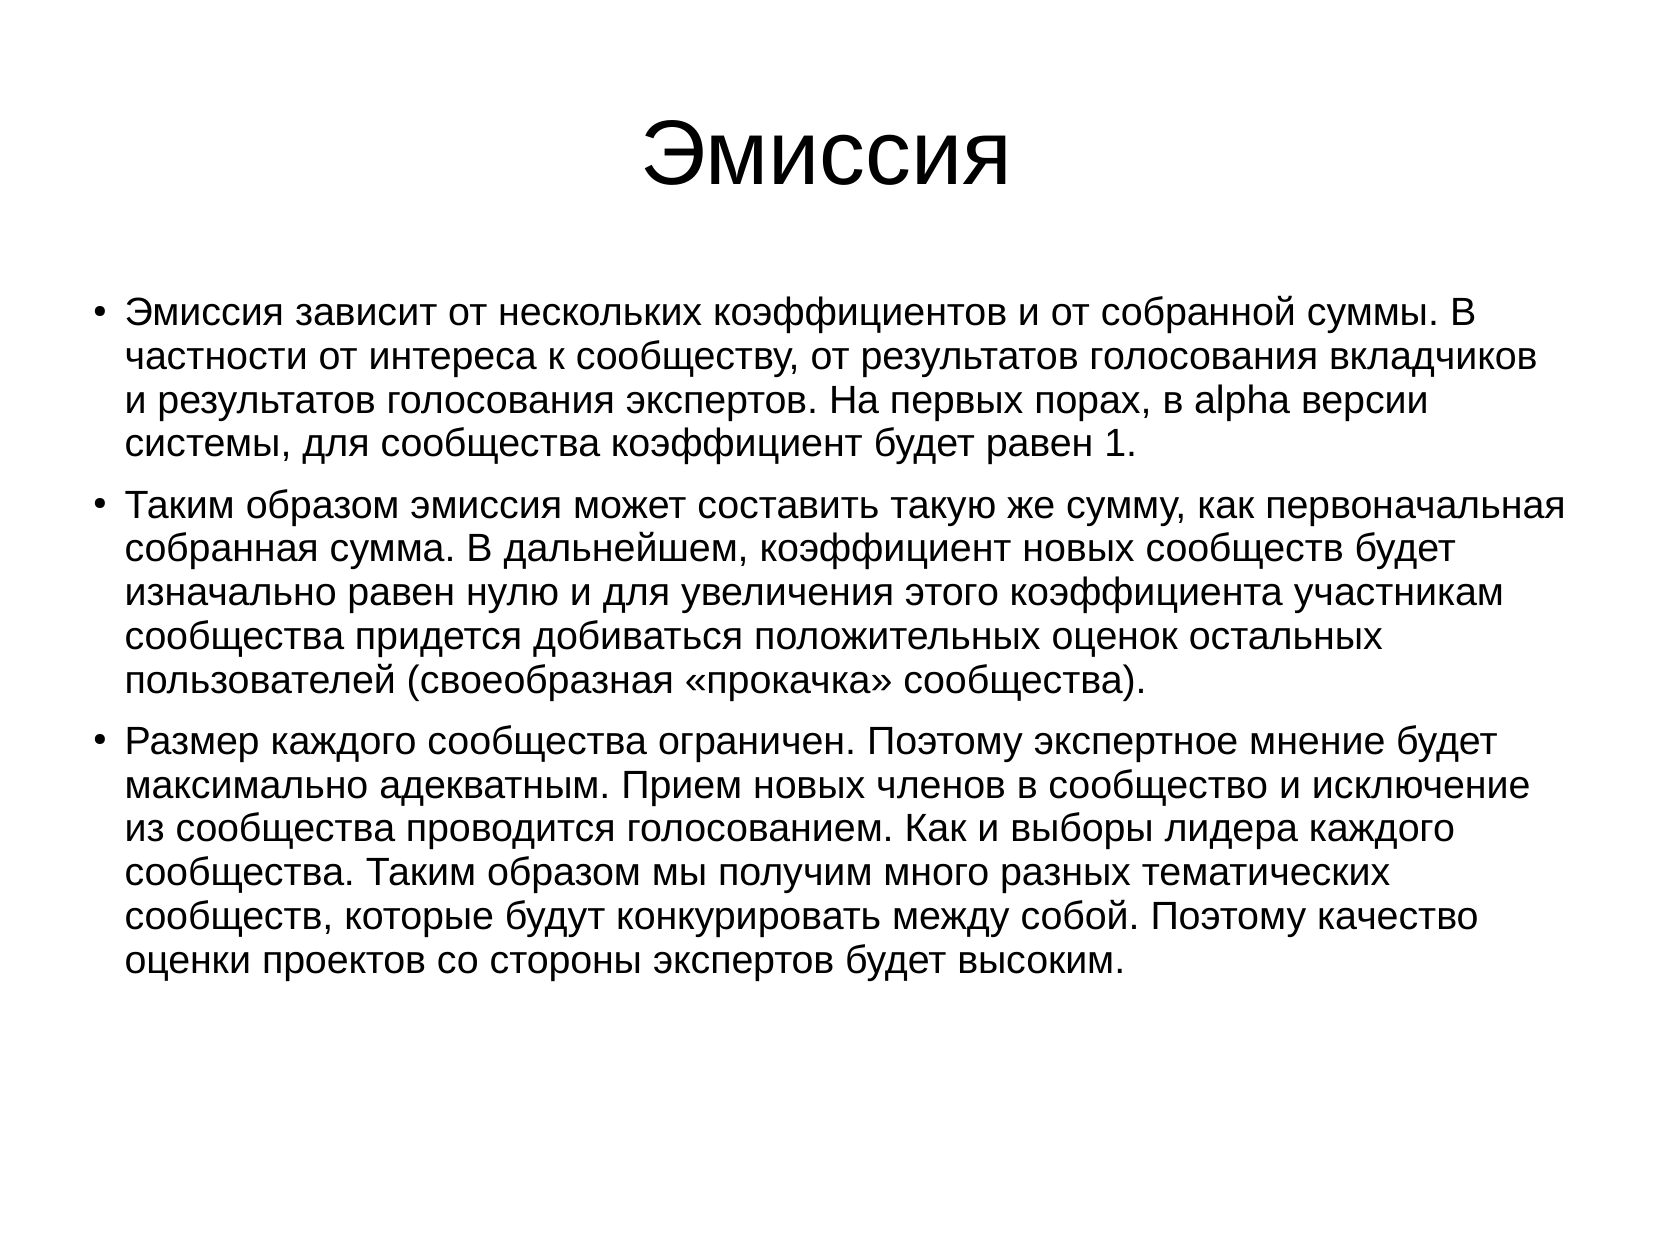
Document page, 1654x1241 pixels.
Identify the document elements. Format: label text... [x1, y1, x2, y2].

title Эмиссия [82, 49, 1571, 257]
list Эмиссия зависит от нескольких коэффициентов и от собранной суммы. В частности от интереса к сообществу, от результатов голосования вкладчиков и результатов голосования экспертов. На первых порах, в alpha версии системы, для сообщества коэффициент будет равен 1. Таким образом эмиссия может составить такую же сумму, как первоначальная собранная сумма. В дальнейшем, коэффициент новых сообществ будет изначально равен нулю и для увеличения этого коэффициента участникам сообщества придется добиваться положительных оценок остальных пользователей (своеобразная «прокачка» сообщества). Размер каждого сообщества ограничен. Поэтому экспертное мнение будет максимально адекватным. Прием новых членов в сообщество и исключение из сообщества проводится голосованием. Как и выборы лидера каждого сообщества. Таким образом мы получим много разных тематических сообществ, которые будут конкурировать между собой. Поэтому качество оценки проектов со стороны экспертов будет высоким. [82, 290, 1571, 1010]
